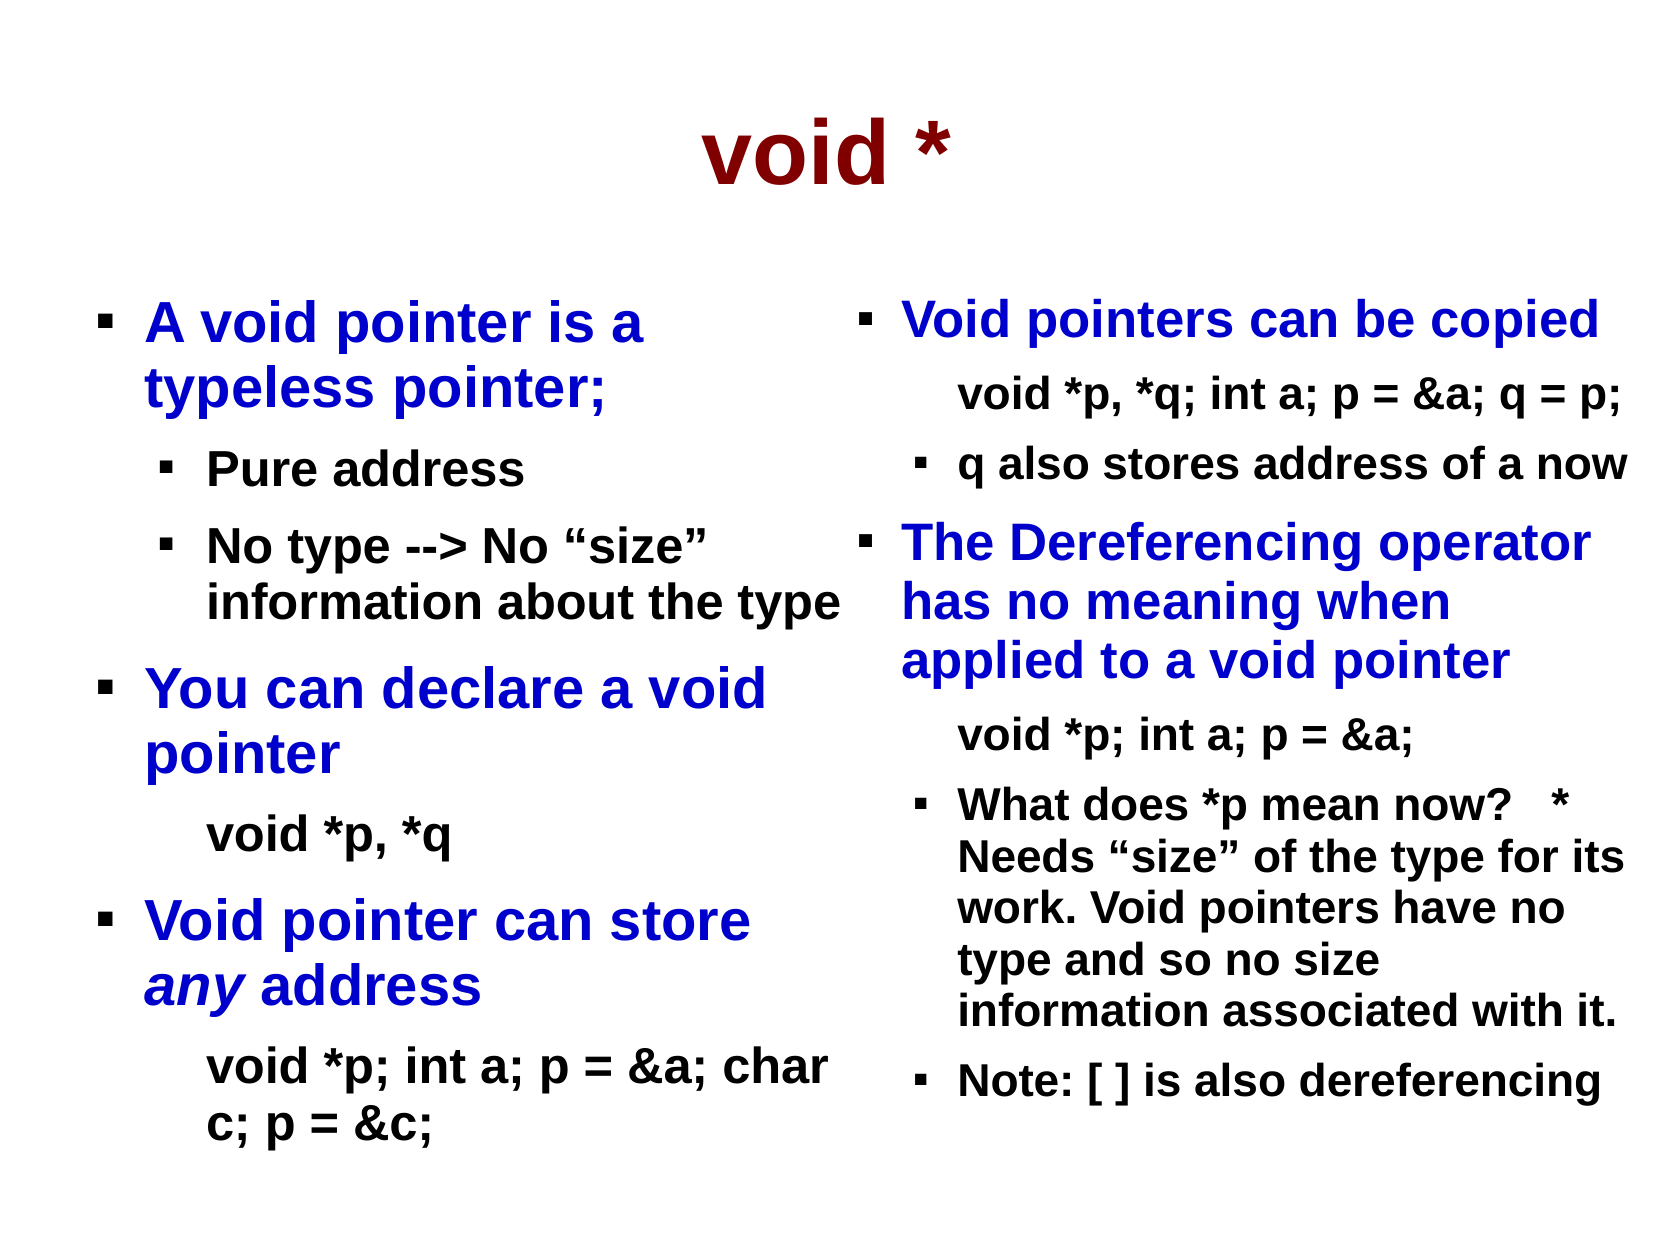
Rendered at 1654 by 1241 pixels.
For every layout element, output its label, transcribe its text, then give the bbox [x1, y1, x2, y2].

list A void pointer is a typeless pointer; Pure address No type --> No “size” information about the type You can declare a void pointer void *p, *q Void pointer can store any address void *p; int a; p = &a; char c; p = &c; [82, 290, 845, 1170]
title void * [82, 49, 1571, 257]
list Void pointers can be copied void *p, *q; int a; p = &a; q = p; q also stores address of a now The Dereferencing operator has no meaning when applied to a void pointer void *p; int a; p = &a; What does *p mean now? * Needs “size” of the type for its work. Void pointers have no type and so no size information associated with it. Note: [ ] is also dereferencing [845, 290, 1642, 1217]
